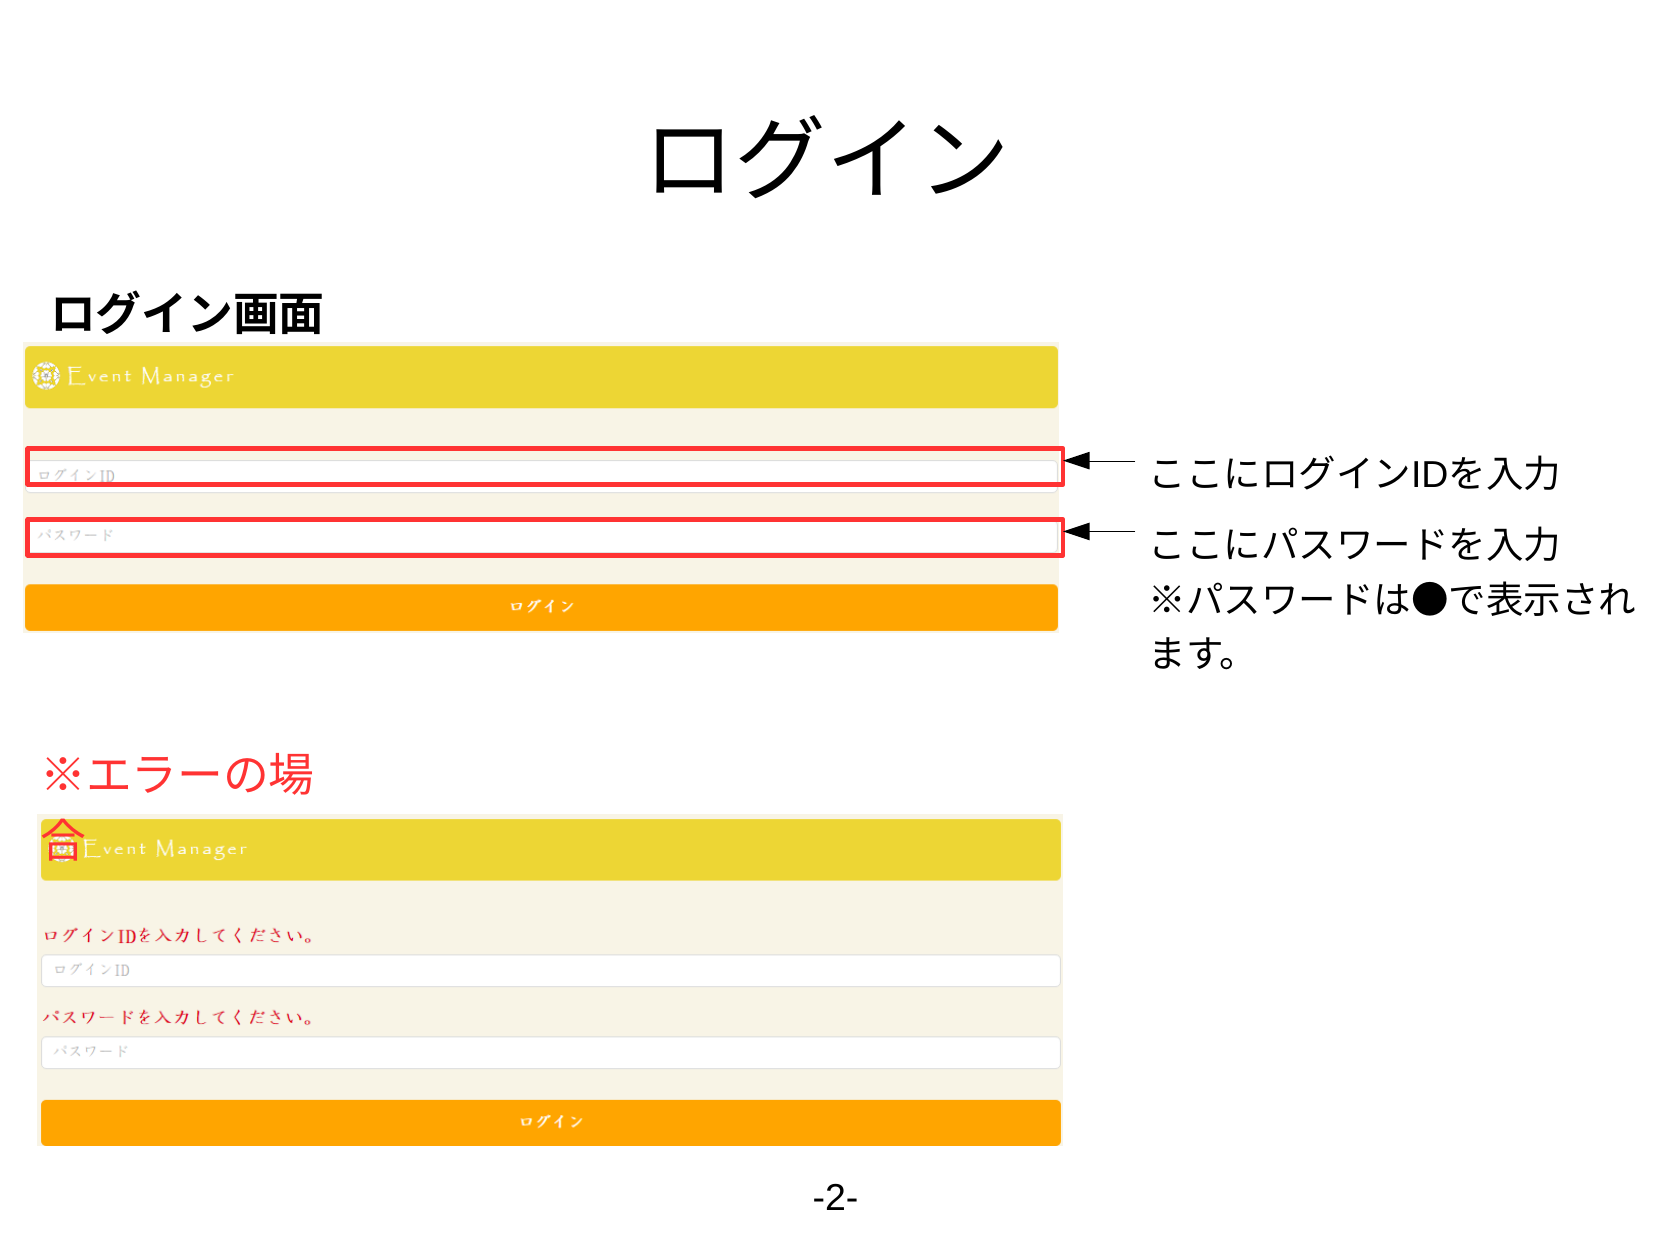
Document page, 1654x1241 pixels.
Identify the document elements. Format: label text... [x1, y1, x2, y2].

text_box ※エラーの場合 [19, 730, 414, 792]
picture [23, 342, 1059, 633]
picture [30, 451, 1059, 482]
picture [30, 522, 1059, 553]
picture [37, 814, 1063, 1146]
text_box ここにログインIDを入力 [1133, 437, 1535, 494]
title ログイン [82, 49, 1571, 257]
text_box ログイン画面 [35, 270, 318, 331]
text_box -2- [0, 1169, 1654, 1227]
text_box ここにパスワードを入力 ※パスワードは●で表示されます。 [1133, 507, 1653, 636]
